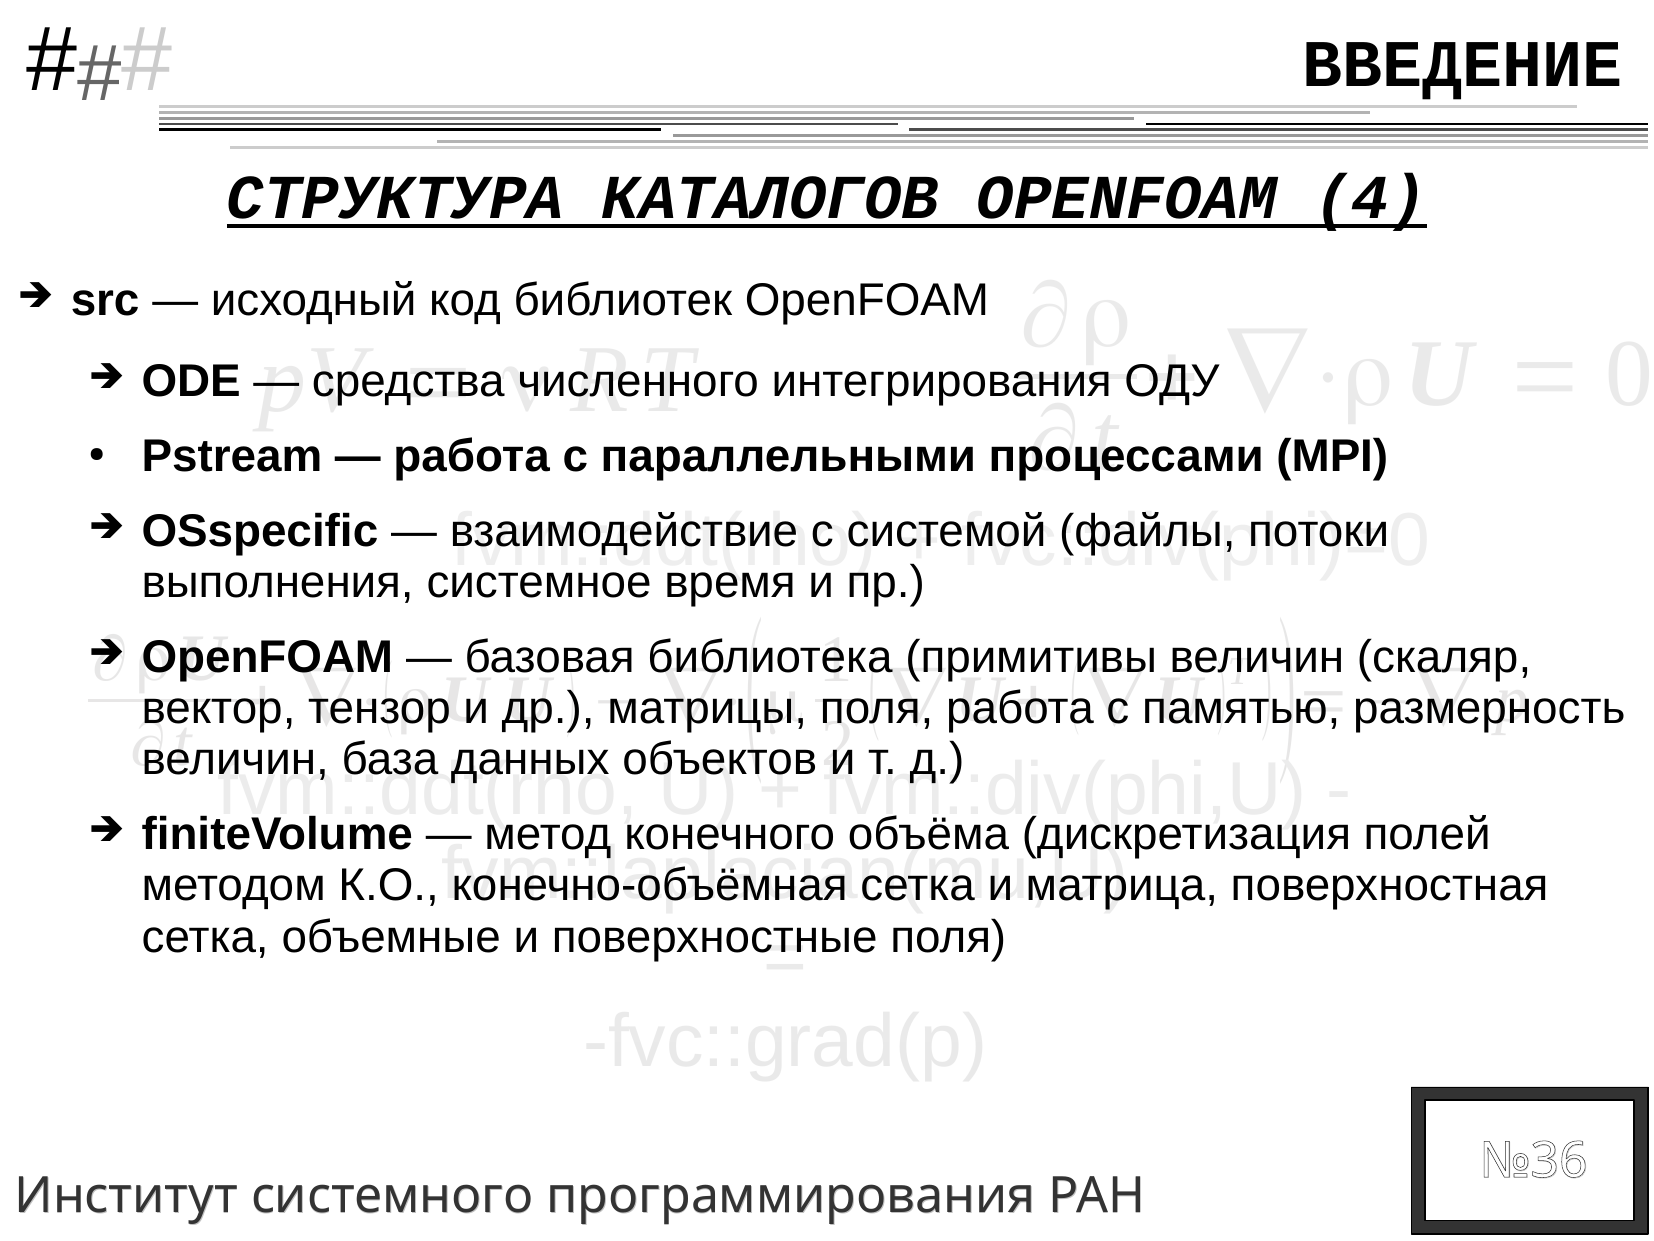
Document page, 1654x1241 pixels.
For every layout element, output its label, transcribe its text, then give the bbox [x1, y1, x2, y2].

list src — исходный код библиотек OpenFOAM ODE — средства численного интегрирования ОДУ Pstream — работа с параллельными процессами (MPI) OSspecific — взаимодействие с системой (файлы, потоки выполнения, системное время и пр.) OpenFOAM — базовая библиотека (примитивы величин (скаляр, вектор, тензор и др.), матрицы, поля, работа с памятью, размерность величин, база данных объектов и т. д.) finiteVolume — метод конечного объёма (дискретизация полей методом К.О., конечно-объёмная сетка и матрица, поверхностная сетка, объемные и поверхностные поля) [0, 274, 1654, 1093]
title СТРУКТУРА КАТАЛОГОВ OPENFOAM (4) [0, 147, 1654, 257]
